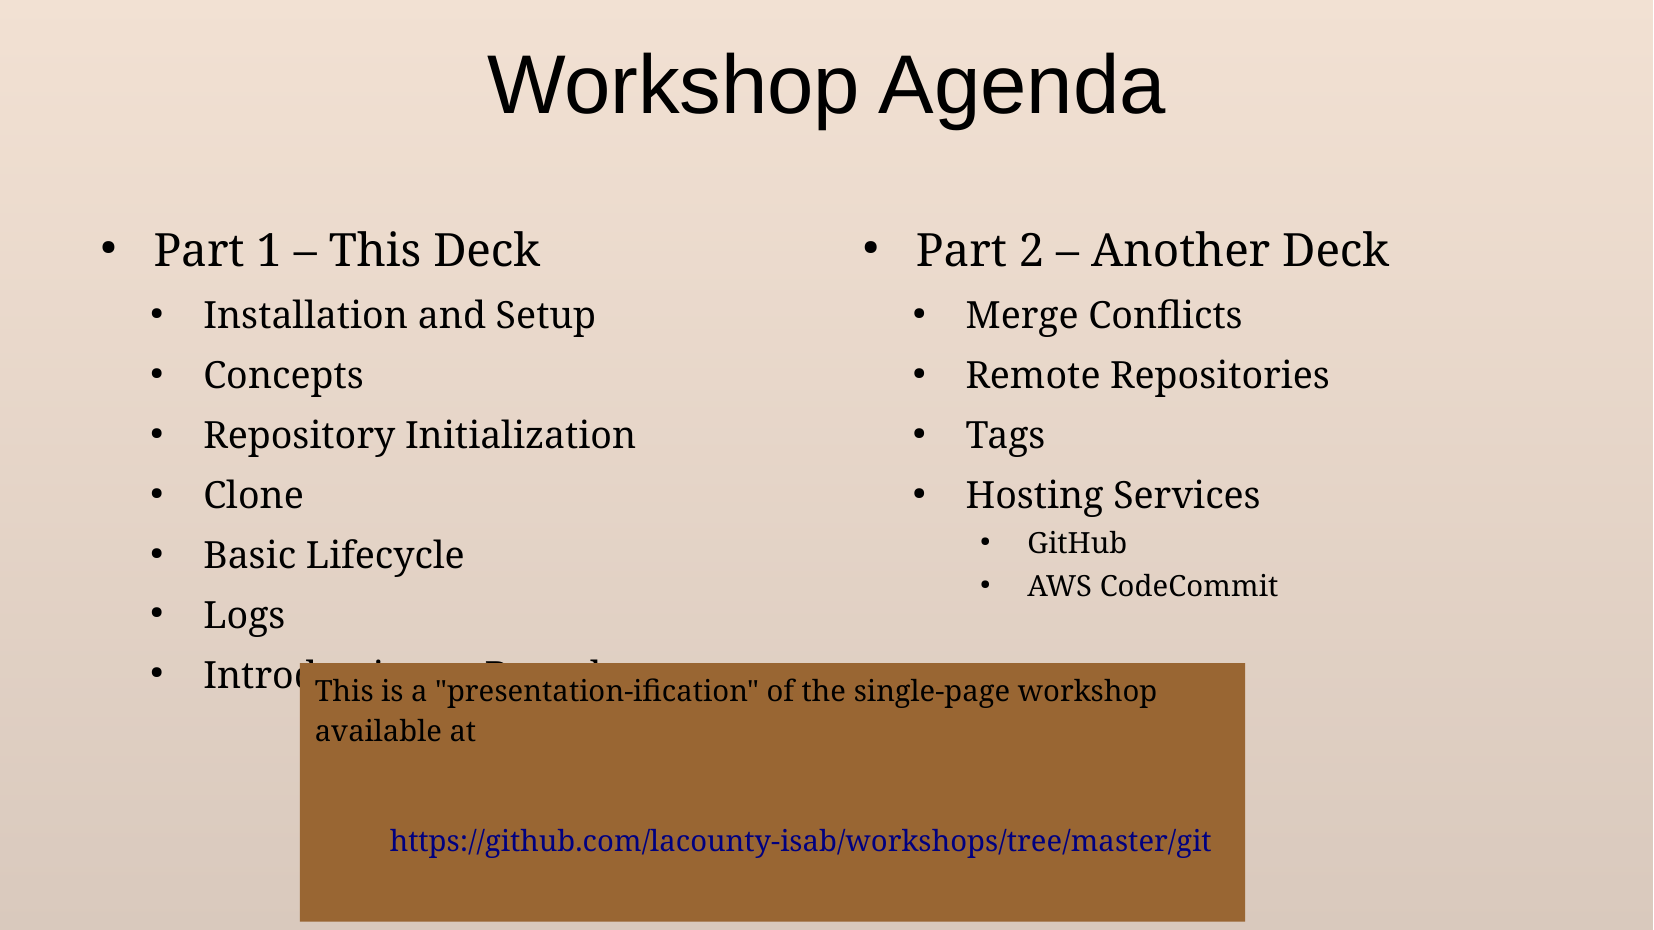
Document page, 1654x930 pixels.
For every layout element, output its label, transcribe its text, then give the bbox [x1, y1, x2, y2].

title Workshop Agenda [82, 19, 1571, 151]
list Part 1 – This Deck Installation and Setup Concepts Repository Initialization Clone Basic Lifecycle Logs Introduction to Branches [82, 217, 809, 757]
list Part 2 – Another Deck Merge Conflicts Remote Repositories Tags Hosting Services GitHub AWS CodeCommit [844, 217, 1571, 757]
text_box This is a "presentation-ification" of the single-page workshop available at https://github.com/lacounty-isab/workshops/tree/master/git [299, 663, 1246, 856]
